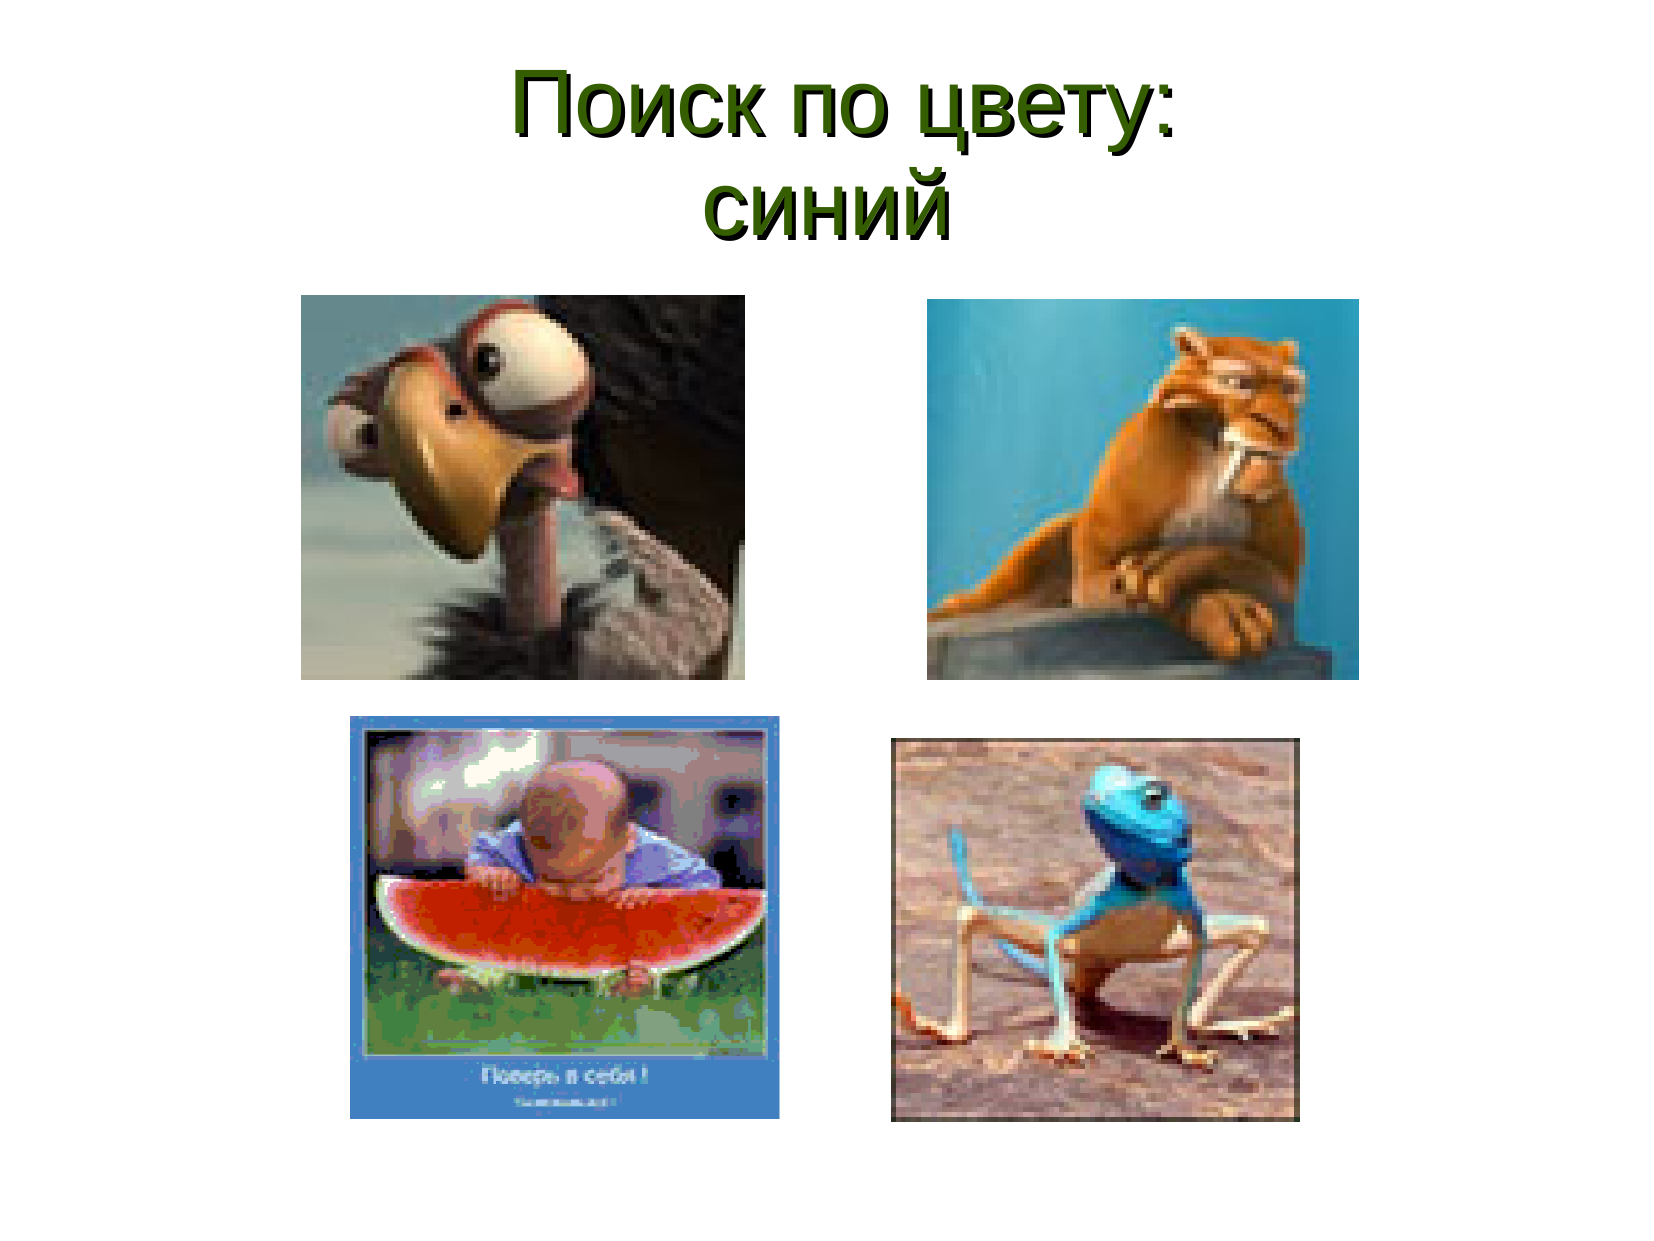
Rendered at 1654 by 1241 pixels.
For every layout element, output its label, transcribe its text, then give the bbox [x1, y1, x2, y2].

picture [891, 738, 1300, 1123]
picture [301, 295, 745, 680]
picture [927, 299, 1359, 680]
title Поиск по цвету: синий [82, 49, 1571, 257]
picture [350, 716, 780, 1123]
